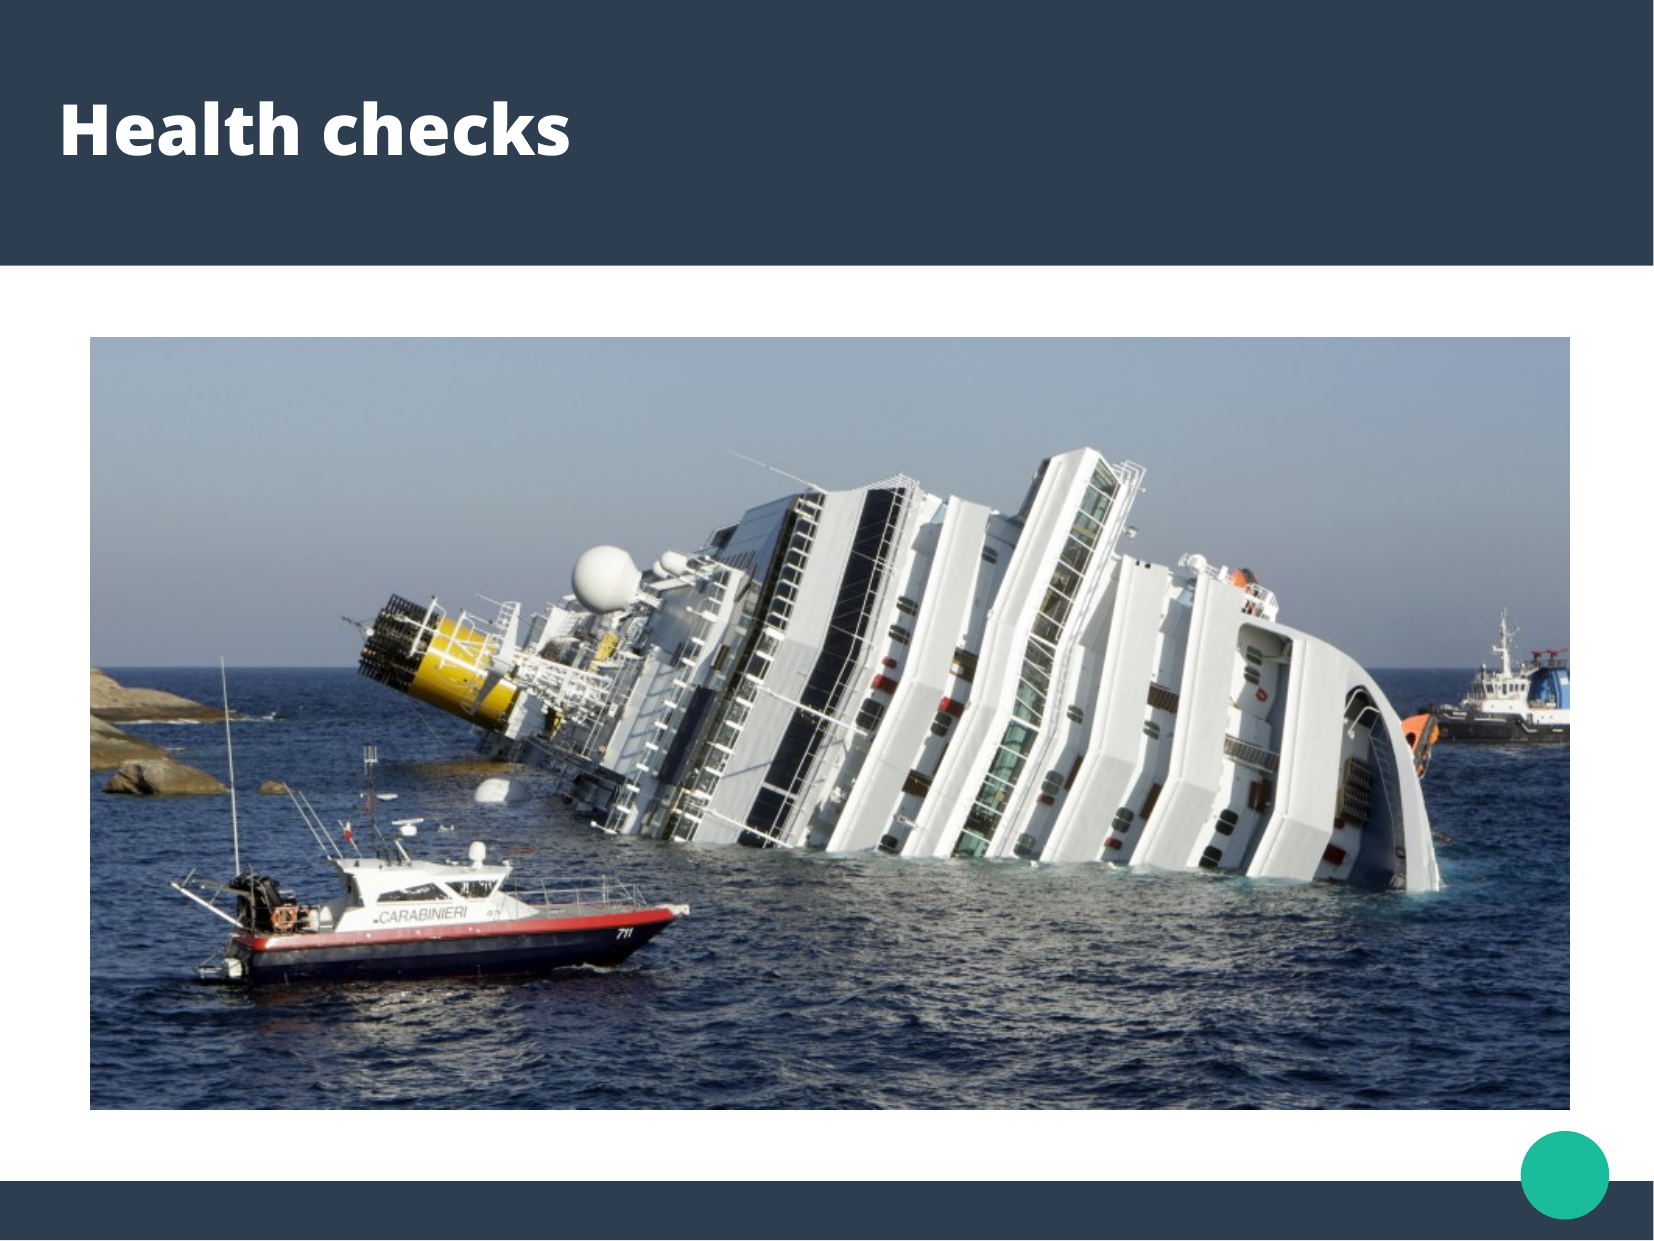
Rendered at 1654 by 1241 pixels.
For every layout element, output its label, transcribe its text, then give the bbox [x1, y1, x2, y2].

picture [90, 337, 1570, 1111]
title Health checks [59, 49, 1595, 207]
